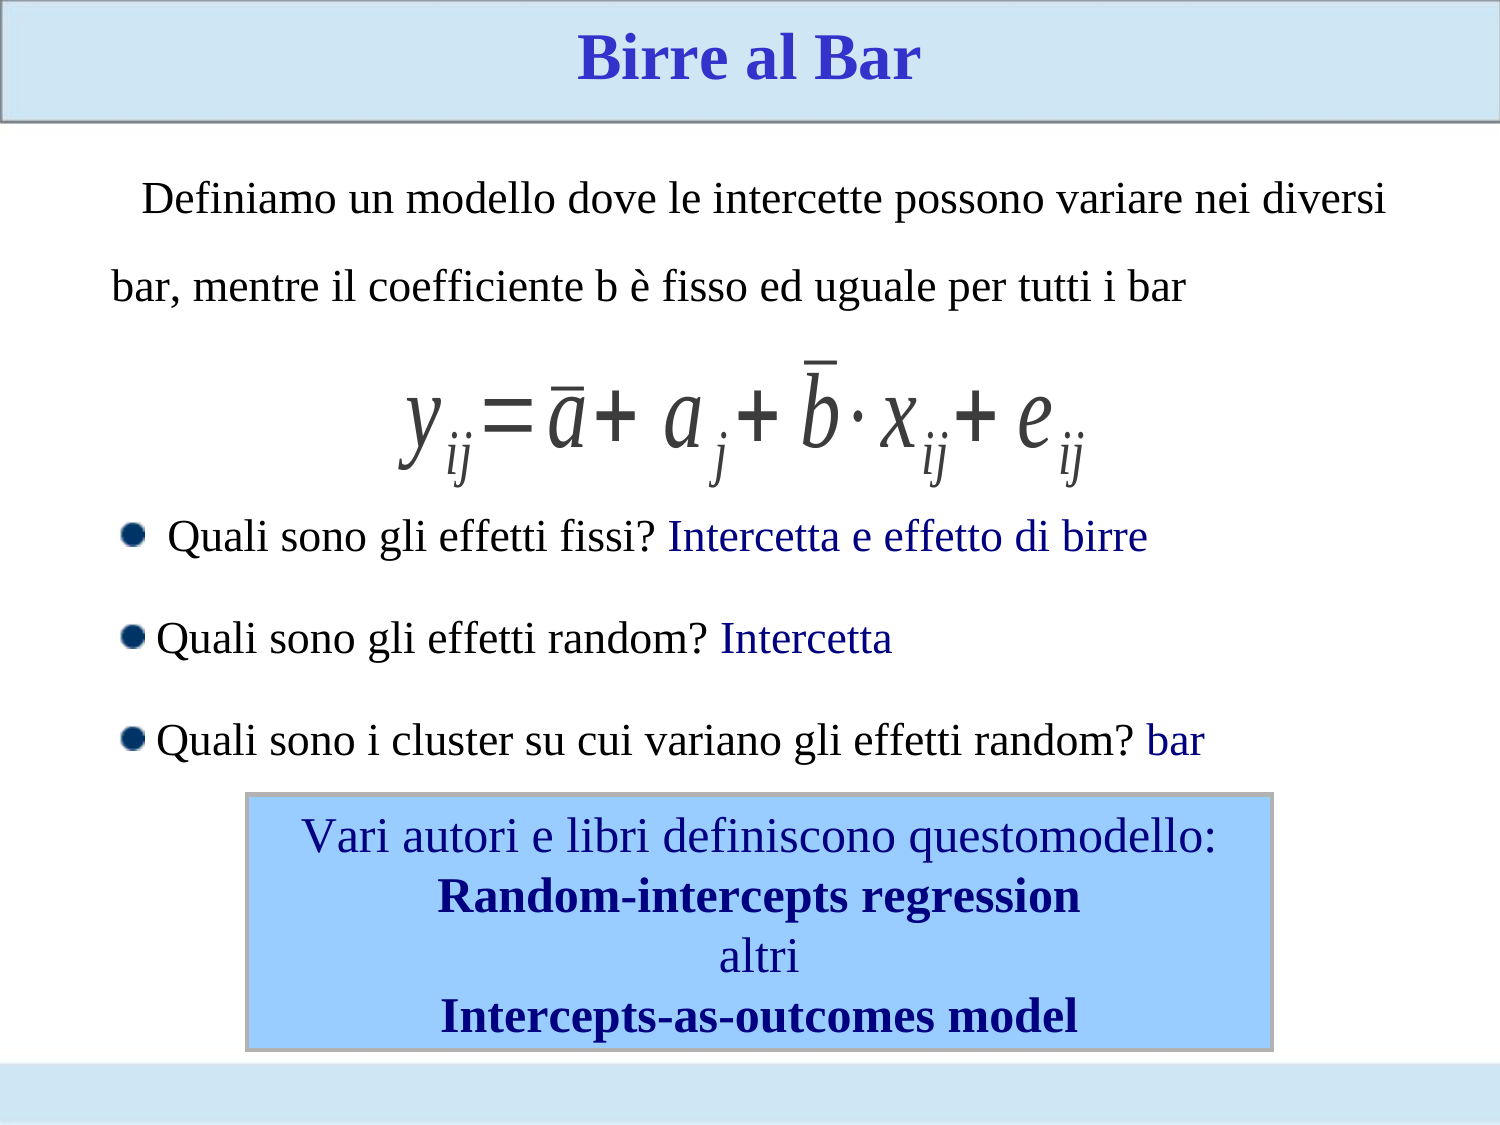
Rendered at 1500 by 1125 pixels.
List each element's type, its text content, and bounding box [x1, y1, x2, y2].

title Birre al Bar [112, 0, 1388, 126]
picture [117, 621, 145, 649]
chart [375, 353, 1107, 488]
picture [117, 723, 145, 751]
text_box Quali sono gli effetti fissi? Intercetta e effetto di birre Quali sono gli effetti random? Intercetta Quali sono i cluster su cui variano gli effetti random? bar [102, 497, 1347, 1125]
picture [117, 519, 145, 547]
picture [0, 0, 1500, 1125]
text_box Vari autori e libri definiscono questomodello: Random-intercepts regression altri Intercepts-as-outcomes model [246, 794, 1272, 1051]
text_box Definiamo un modello dove le intercette possono variare nei diversi bar, mentre il coefficiente b è fisso ed uguale per tutti i bar [96, 126, 1463, 318]
